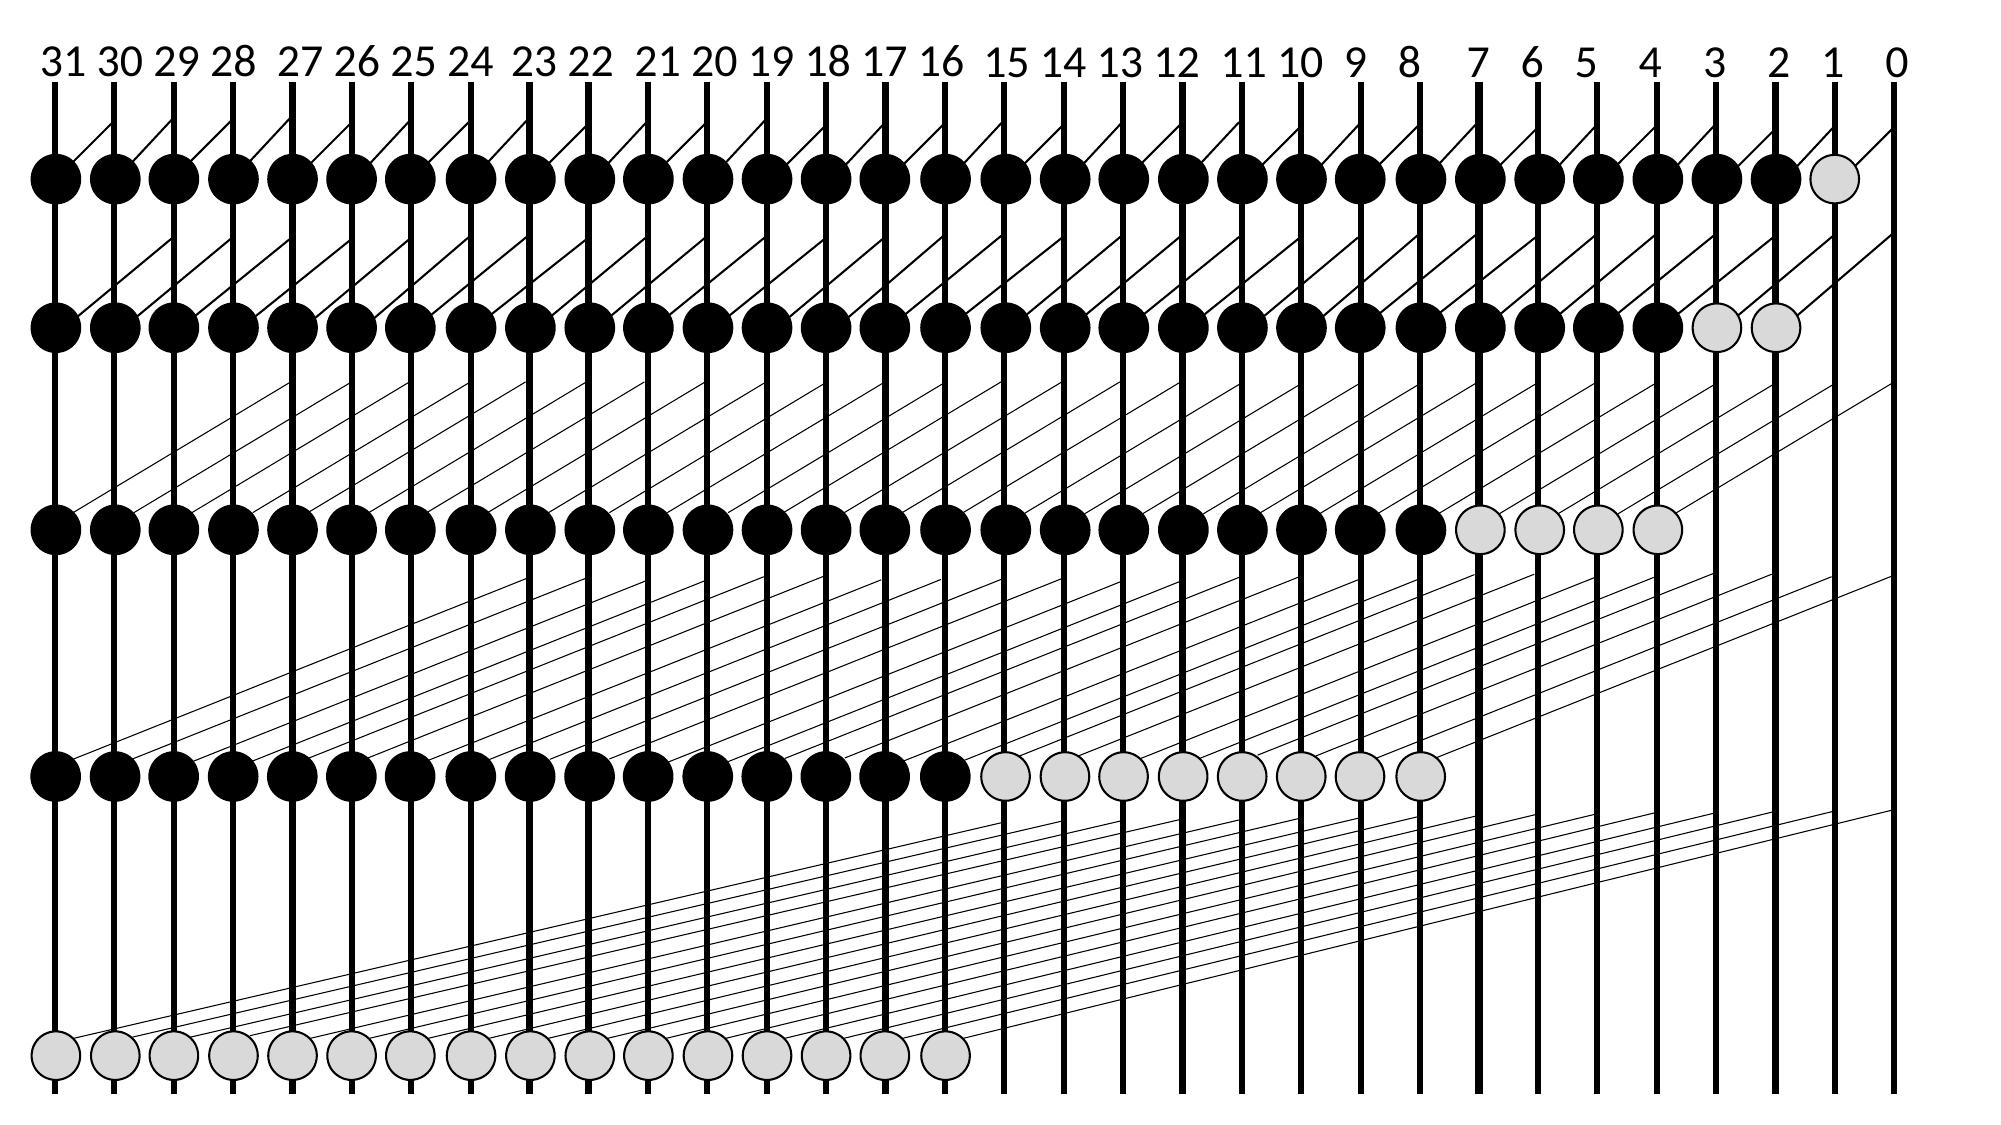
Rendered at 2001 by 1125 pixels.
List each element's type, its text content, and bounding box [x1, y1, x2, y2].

text_box [386, 154, 435, 204]
text_box [31, 1031, 81, 1080]
text_box [624, 303, 673, 353]
text_box [565, 303, 615, 353]
text_box [742, 752, 792, 801]
text_box [1692, 154, 1742, 204]
text_box [446, 154, 496, 204]
text_box [506, 1031, 555, 1080]
text_box [385, 752, 435, 801]
text_box [1218, 303, 1267, 353]
text_box [446, 1031, 496, 1080]
text_box 7 6 5 4 3 2 1 0 [1451, 24, 1924, 95]
text_box [623, 752, 673, 801]
text_box [801, 154, 851, 204]
text_box [1574, 303, 1623, 353]
text_box [90, 752, 140, 801]
text_box [208, 752, 258, 801]
text_box [921, 1031, 970, 1080]
text_box [981, 154, 1031, 204]
text_box [981, 505, 1031, 555]
text_box [209, 154, 258, 204]
text_box [860, 752, 909, 801]
text_box [860, 1031, 910, 1080]
text_box [327, 154, 376, 204]
text_box [1633, 303, 1683, 353]
text_box [91, 154, 140, 204]
text_box [1515, 154, 1565, 204]
text_box [1277, 154, 1326, 204]
text_box [91, 303, 140, 353]
text_box [1692, 303, 1742, 353]
text_box [683, 1031, 733, 1080]
text_box [742, 505, 792, 555]
text_box [1456, 154, 1505, 204]
text_box [1099, 505, 1149, 555]
text_box [981, 303, 1031, 353]
text_box [1751, 303, 1801, 353]
text_box [624, 505, 673, 555]
text_box [149, 505, 199, 555]
text_box [386, 505, 435, 555]
text_box [268, 1031, 317, 1080]
text_box [91, 505, 140, 555]
text_box [742, 154, 792, 204]
text_box [1456, 303, 1505, 353]
text_box [506, 303, 555, 353]
text_box [683, 752, 733, 801]
text_box [801, 303, 851, 353]
text_box [624, 154, 673, 204]
text_box [1277, 505, 1326, 555]
text_box [860, 154, 910, 204]
text_box [1456, 505, 1505, 555]
text_box [860, 303, 910, 353]
text_box [1396, 505, 1446, 555]
text_box [327, 1031, 376, 1080]
text_box [1277, 303, 1326, 353]
text_box [921, 752, 970, 801]
text_box [209, 505, 258, 555]
text_box [1040, 154, 1090, 204]
text_box [1159, 505, 1208, 555]
text_box [505, 752, 555, 801]
text_box [1218, 505, 1267, 555]
text_box [565, 505, 615, 555]
text_box [801, 752, 851, 801]
text_box [1515, 505, 1565, 555]
text_box [1040, 303, 1090, 353]
text_box [921, 505, 970, 555]
text_box [268, 154, 317, 204]
text_box [31, 154, 81, 204]
text_box [31, 505, 81, 555]
text_box [267, 752, 317, 801]
text_box [1218, 154, 1267, 204]
text_box [31, 752, 80, 801]
text_box [742, 1031, 792, 1080]
text_box [1633, 505, 1683, 555]
text_box [1099, 154, 1149, 204]
text_box [801, 1031, 851, 1080]
text_box [1810, 154, 1860, 204]
text_box [446, 303, 496, 353]
text_box 31 30 29 28 27 26 25 24 [0, 23, 485, 93]
text_box [1633, 154, 1683, 204]
text_box [1515, 303, 1565, 353]
text_box [1335, 303, 1385, 353]
text_box [683, 303, 733, 353]
text_box [209, 1031, 258, 1080]
text_box [565, 154, 615, 204]
text_box [1276, 752, 1326, 801]
text_box [149, 752, 198, 801]
text_box [1099, 303, 1149, 353]
text_box [801, 505, 851, 555]
text_box [921, 303, 970, 353]
text_box [1574, 154, 1623, 204]
text_box 15 14 13 12 11 10 9 8 [958, 24, 1437, 95]
text_box [1574, 505, 1623, 555]
text_box [327, 505, 376, 555]
text_box [624, 1031, 673, 1080]
text_box [149, 154, 199, 204]
text_box [565, 752, 614, 801]
text_box 23 22 21 20 19 18 17 16 [485, 23, 980, 93]
text_box [149, 1031, 199, 1080]
text_box [1099, 752, 1148, 801]
text_box [268, 303, 317, 353]
text_box [1396, 154, 1446, 204]
text_box [386, 303, 435, 353]
text_box [742, 303, 792, 353]
text_box [981, 752, 1030, 801]
text_box [268, 505, 317, 555]
text_box [683, 154, 733, 204]
text_box [1217, 752, 1267, 801]
text_box [565, 1031, 615, 1080]
text_box [446, 752, 496, 801]
text_box [31, 303, 81, 353]
text_box [327, 303, 376, 353]
text_box [1335, 154, 1385, 204]
text_box [1335, 505, 1385, 555]
text_box [1751, 154, 1801, 204]
text_box [149, 303, 199, 353]
text_box [1040, 752, 1090, 801]
text_box [327, 752, 376, 801]
text_box [860, 505, 910, 555]
text_box [683, 505, 733, 555]
text_box [506, 154, 555, 204]
text_box [1396, 752, 1446, 801]
text_box [921, 154, 970, 204]
text_box [386, 1031, 435, 1080]
text_box [1158, 752, 1208, 801]
text_box [1396, 303, 1446, 353]
text_box [1159, 303, 1208, 353]
text_box [1159, 154, 1208, 204]
text_box [1335, 752, 1385, 801]
text_box [1040, 505, 1090, 555]
text_box [91, 1031, 140, 1080]
text_box [506, 505, 555, 555]
text_box [209, 303, 258, 353]
text_box [446, 505, 496, 555]
